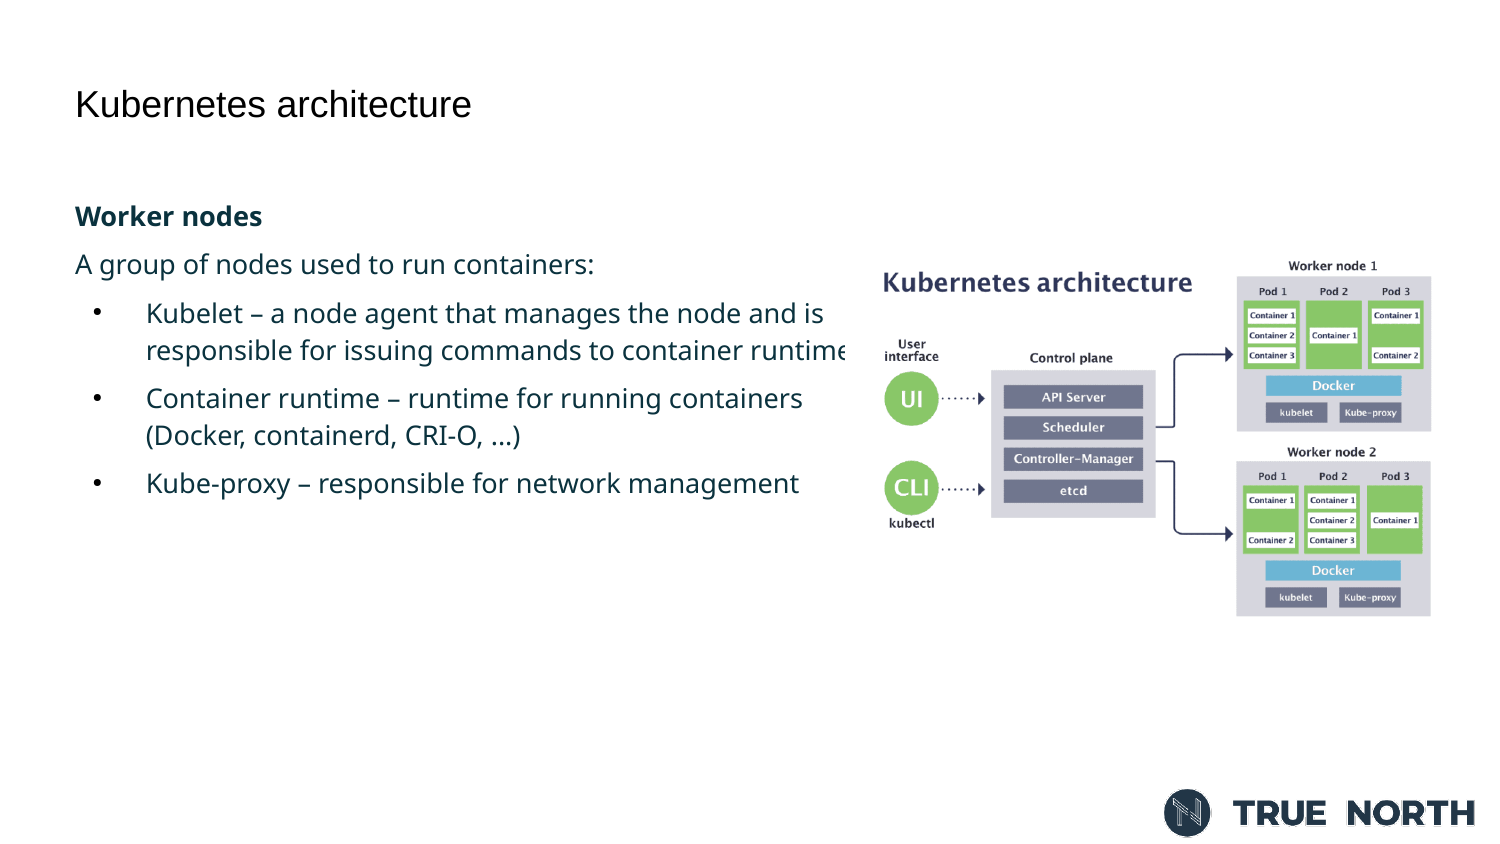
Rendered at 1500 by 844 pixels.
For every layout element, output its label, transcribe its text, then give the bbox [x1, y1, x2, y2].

title Kubernetes architecture [75, 33, 1425, 175]
picture [845, 224, 1463, 646]
picture [1162, 787, 1475, 838]
list Worker nodes A group of nodes used to run containers: Kubelet – a node agent that manages the node and is responsible for issuing commands to container runtime Container runtime – runtime for running containers (Docker, containerd, CRI-O, ...) Kube-proxy – responsible for network management [75, 197, 863, 687]
